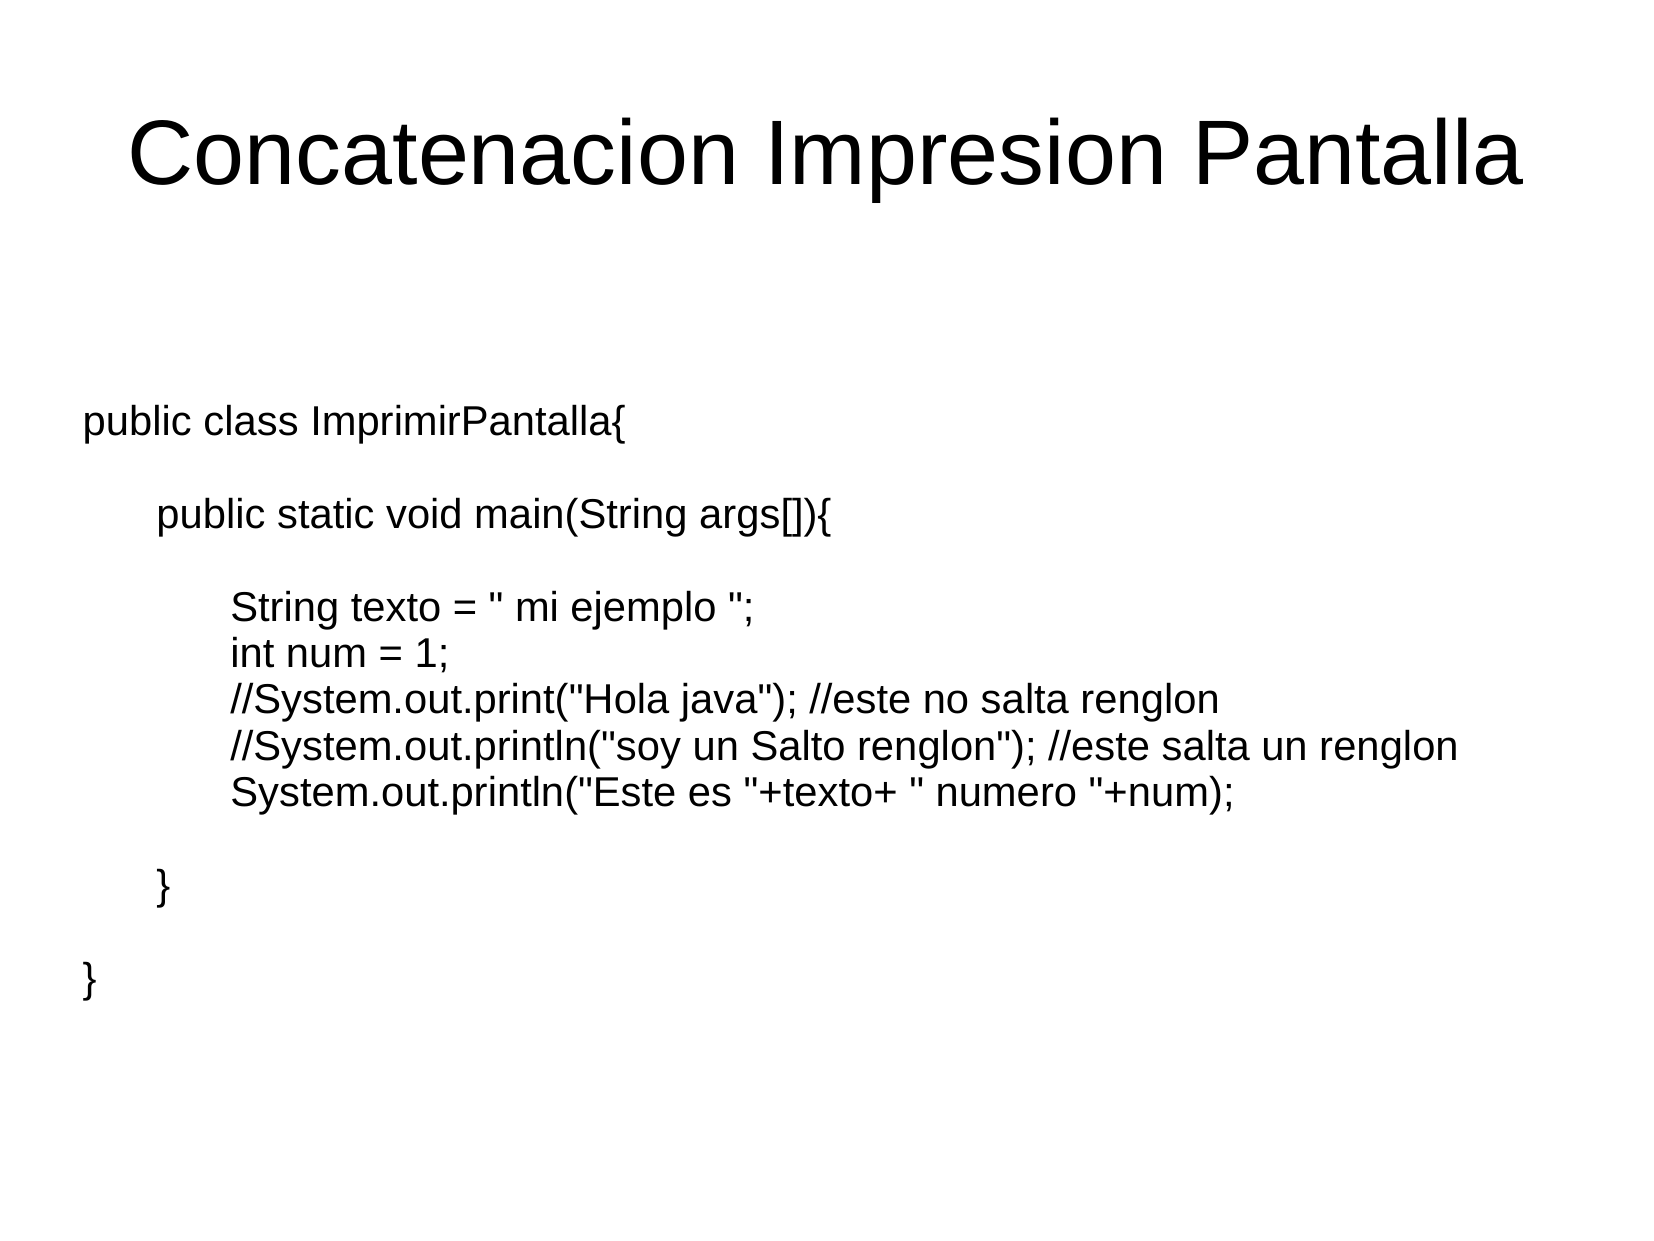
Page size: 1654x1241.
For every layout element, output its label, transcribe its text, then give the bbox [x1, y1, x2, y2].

subtitle public class ImprimirPantalla{ public static void main(String args[]){ String texto = " mi ejemplo "; int num = 1; //System.out.print("Hola java"); //este no salta renglon //System.out.println("soy un Salto renglon"); //este salta un renglon System.out.println("Este es "+texto+ " numero "+num); } } [82, 290, 1571, 1109]
title Concatenacion Impresion Pantalla [82, 49, 1571, 257]
